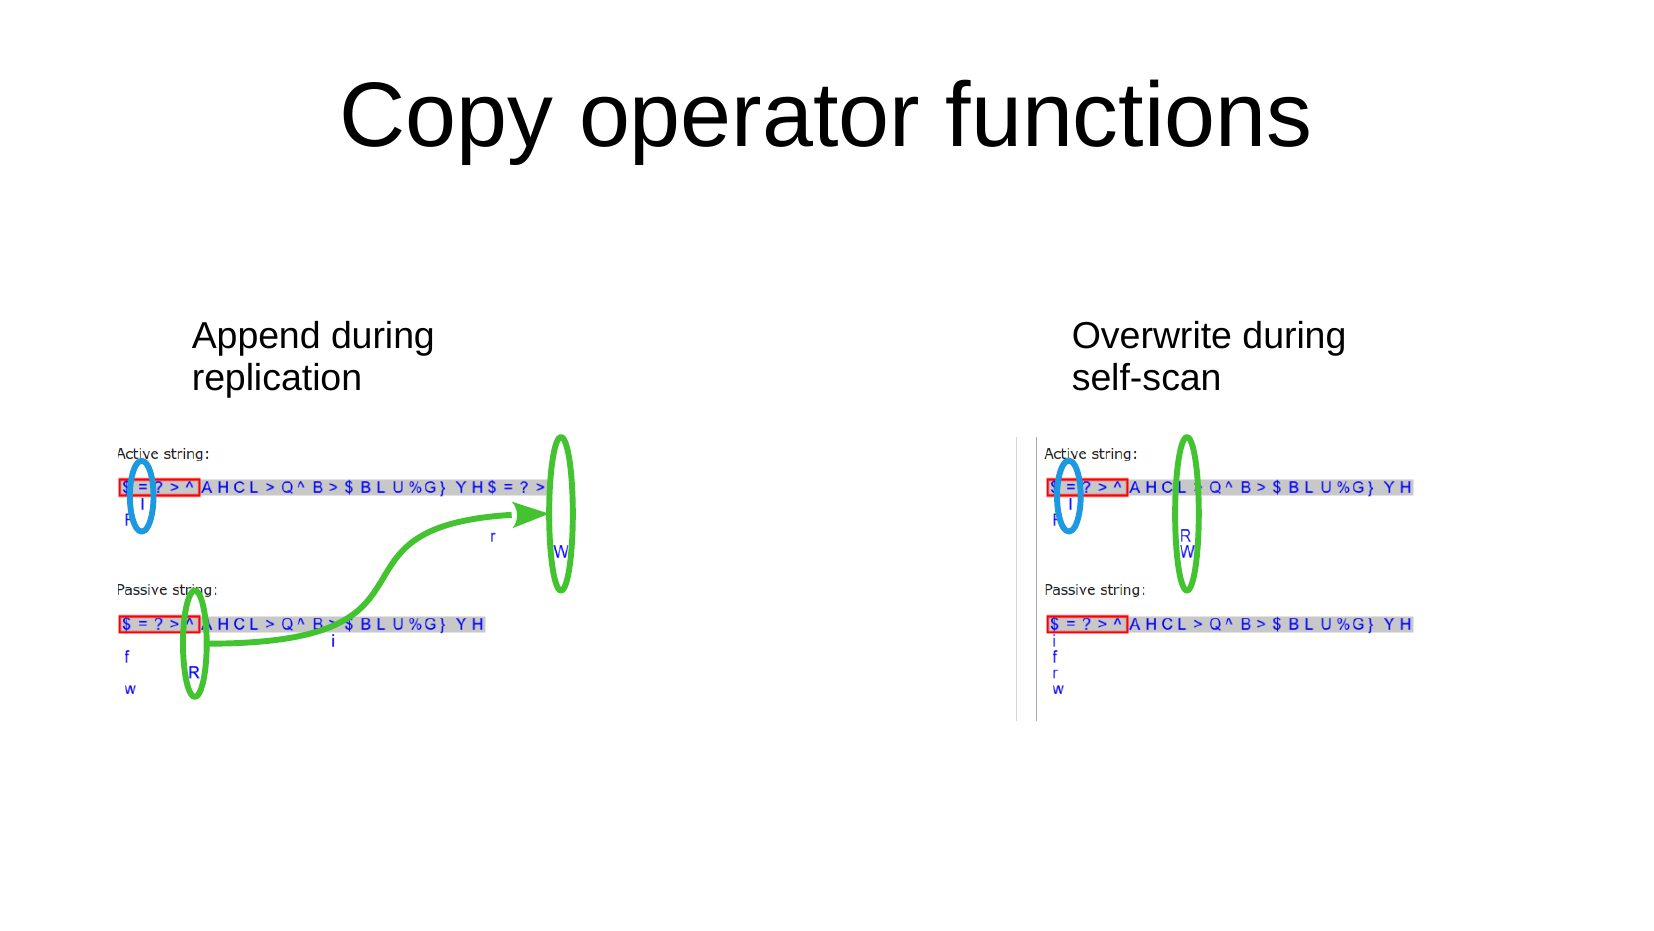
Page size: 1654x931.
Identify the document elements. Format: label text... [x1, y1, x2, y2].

picture [1179, 443, 1195, 585]
text_box Overwrite during self-scan [1057, 307, 1372, 406]
text_box Append during replication [177, 307, 450, 406]
picture [553, 443, 569, 585]
title Copy operator functions [82, 37, 1571, 193]
picture [1009, 437, 1430, 721]
picture [118, 437, 626, 709]
